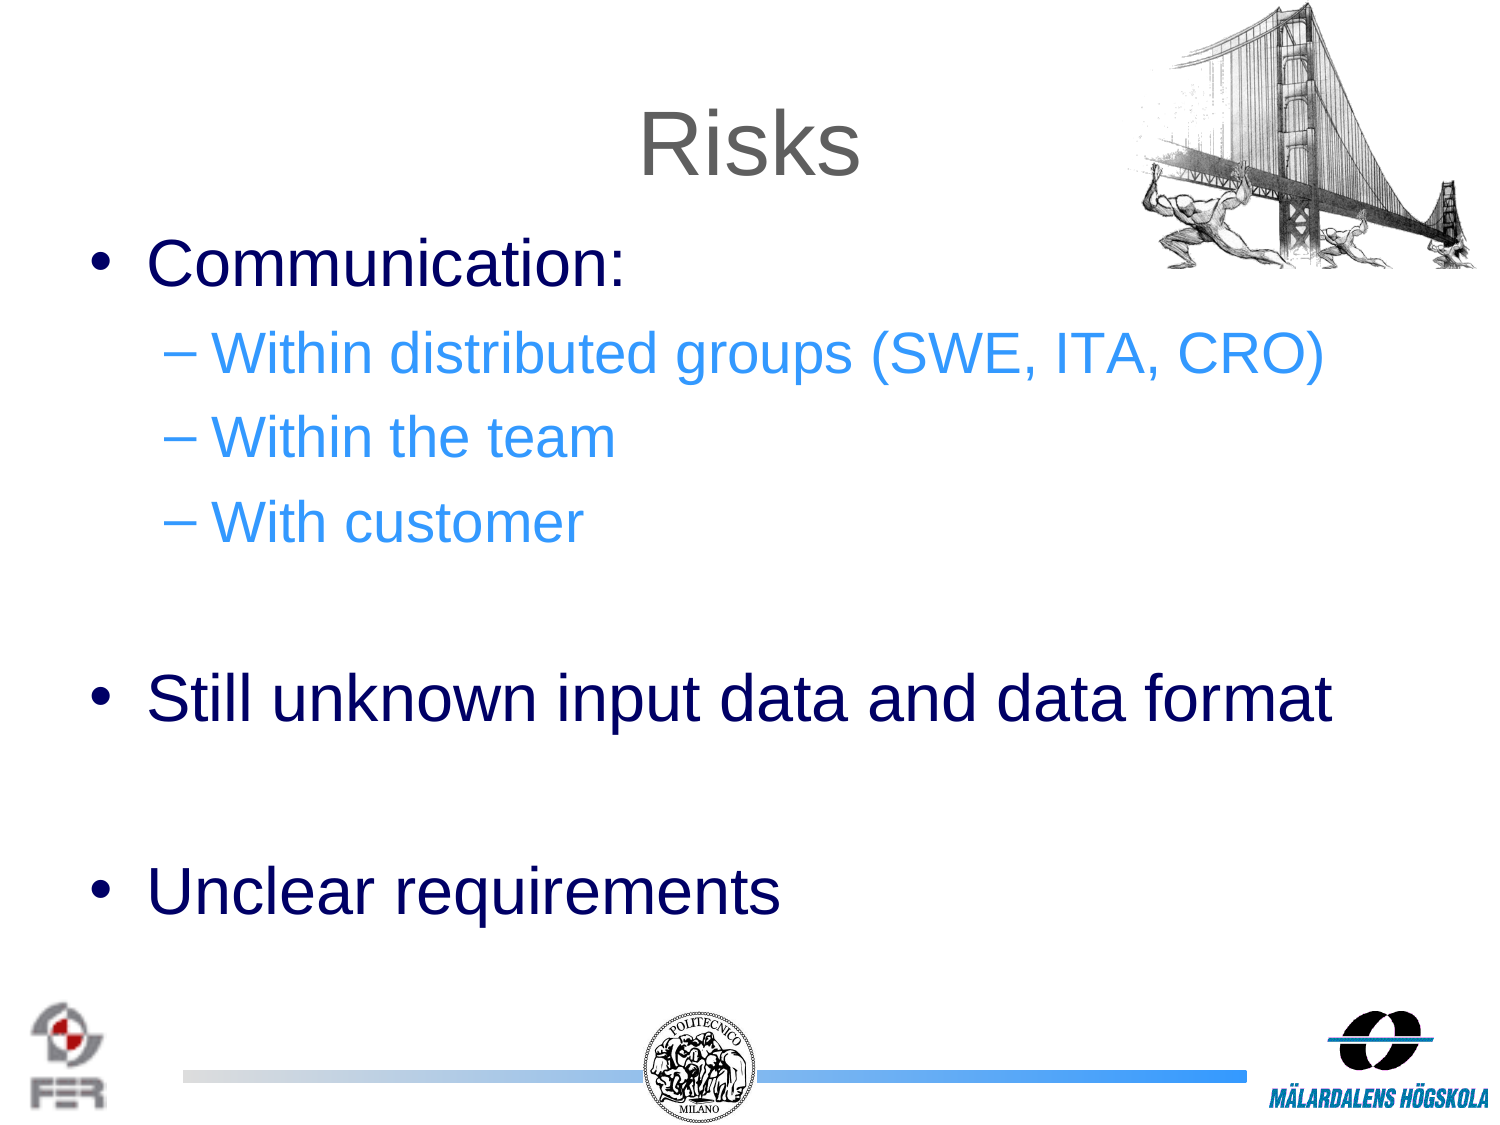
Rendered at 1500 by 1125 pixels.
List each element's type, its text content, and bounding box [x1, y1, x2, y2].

picture [1454, 1091, 1459, 1108]
picture [29, 987, 107, 1125]
list Communication: Within distributed groups (SWE, ITA, CRO) Within the team With customer Still unknown input data and data format Unclear requirements [75, 212, 1426, 936]
picture [1368, 1093, 1374, 1104]
picture [1122, 0, 1477, 269]
picture [1435, 1096, 1441, 1104]
picture [1269, 1011, 1488, 1108]
title Risks [75, 45, 1122, 212]
picture [643, 1011, 757, 1123]
